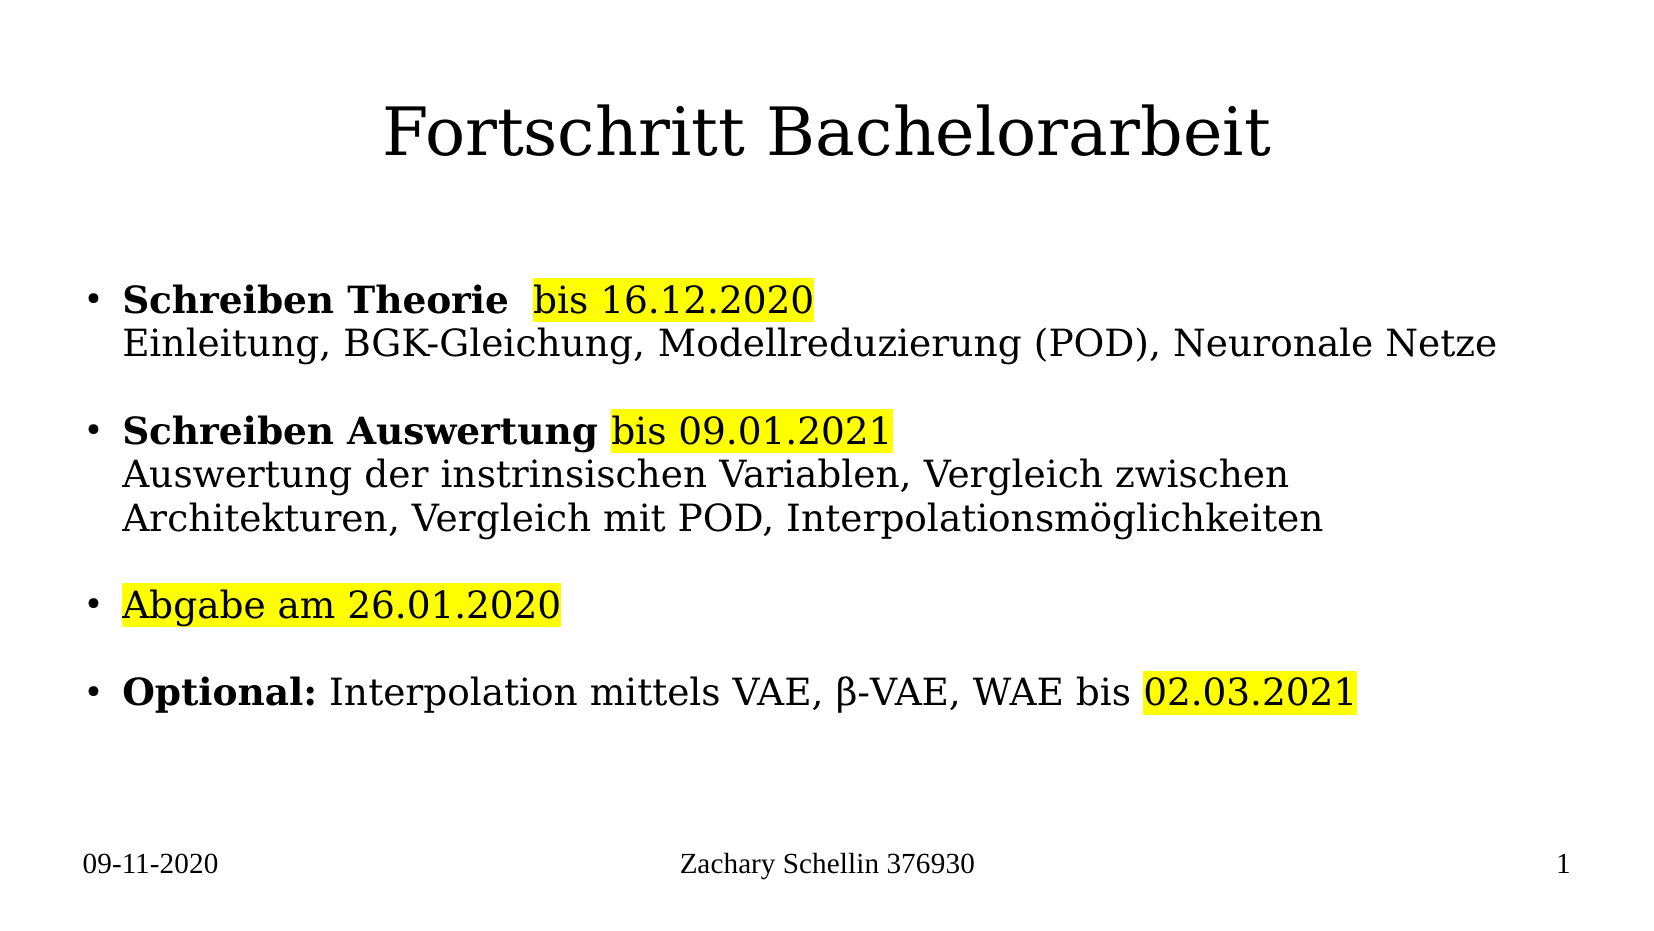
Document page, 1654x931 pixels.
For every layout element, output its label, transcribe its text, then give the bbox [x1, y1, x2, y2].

subtitle Schreiben Theorie bis 16.12.2020 Einleitung, BGK-Gleichung, Modellreduzierung (POD), Neuronale Netze Schreiben Auswertung bis 09.01.2021 Auswertung der instrinsischen Variablen, Vergleich zwischen Architekturen, Vergleich mit POD, Interpolationsmöglichkeiten Abgabe am 26.01.2020 Optional: Interpolation mittels VAE, β-VAE, WAE bis 02.03.2021 [86, 270, 1576, 810]
title Fortschritt Bachelorarbeit [82, 54, 1571, 211]
